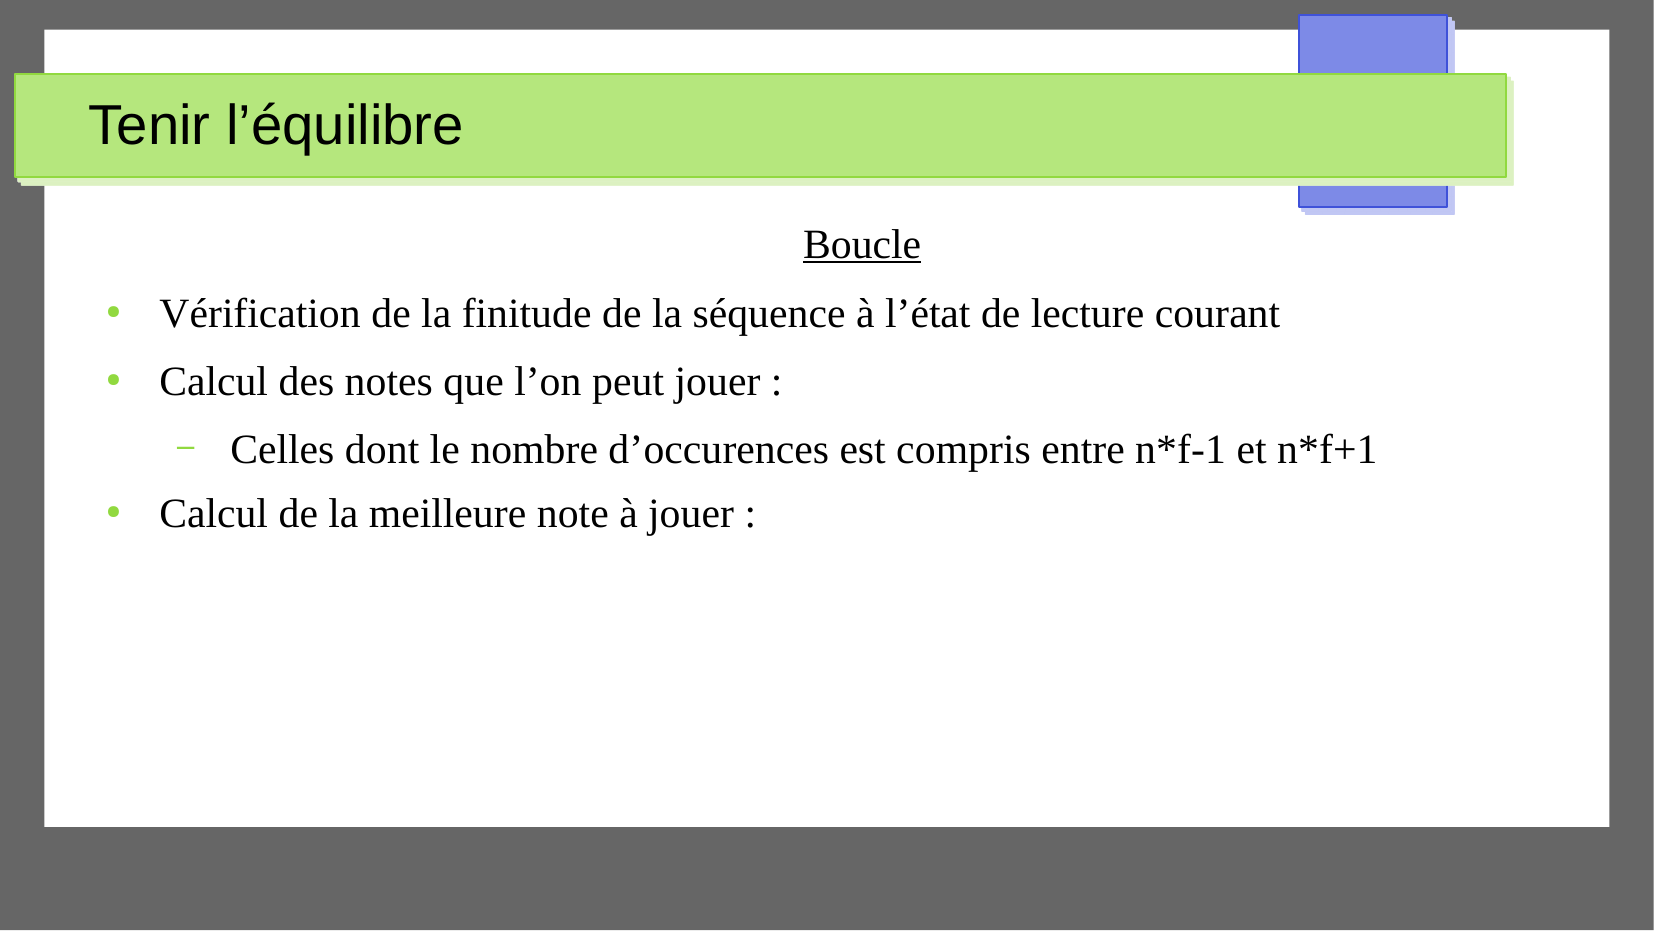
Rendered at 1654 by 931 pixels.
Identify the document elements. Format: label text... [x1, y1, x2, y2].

title Tenir l’équilibre [88, 73, 1506, 178]
list Boucle Vérification de la finitude de la séquence à l’état de lecture courant Calcul des notes que l’on peut jouer : Celles dont le nombre d’occurences est compris entre n*f-1 et n*f+1 Calcul de la meilleure note à jouer : [88, 221, 1565, 813]
